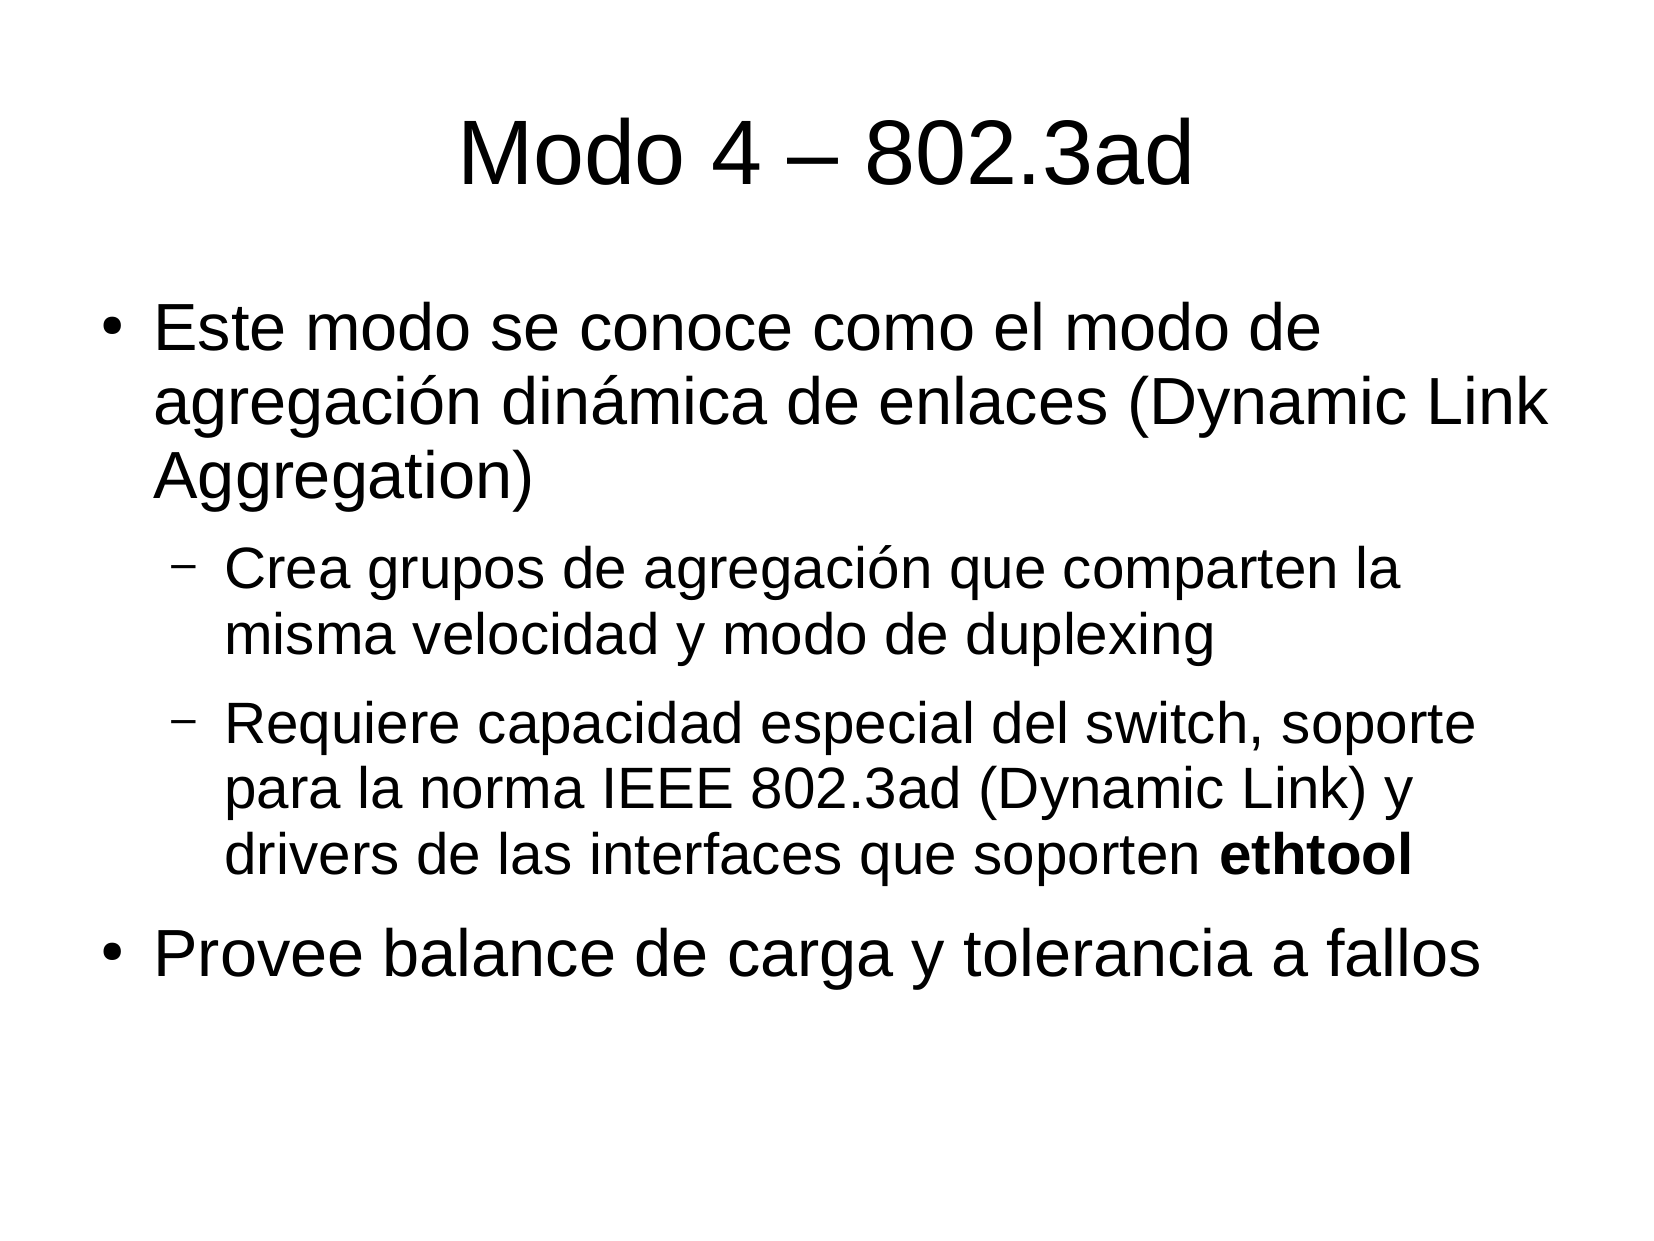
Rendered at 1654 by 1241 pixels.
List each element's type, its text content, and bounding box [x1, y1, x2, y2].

title Modo 4 – 802.3ad [82, 49, 1571, 257]
list Este modo se conoce como el modo de agregación dinámica de enlaces (Dynamic Link Aggregation) Crea grupos de agregación que comparten la misma velocidad y modo de duplexing Requiere capacidad especial del switch, soporte para la norma IEEE 802.3ad (Dynamic Link) y drivers de las interfaces que soporten ethtool Provee balance de carga y tolerancia a fallos [82, 290, 1571, 1010]
